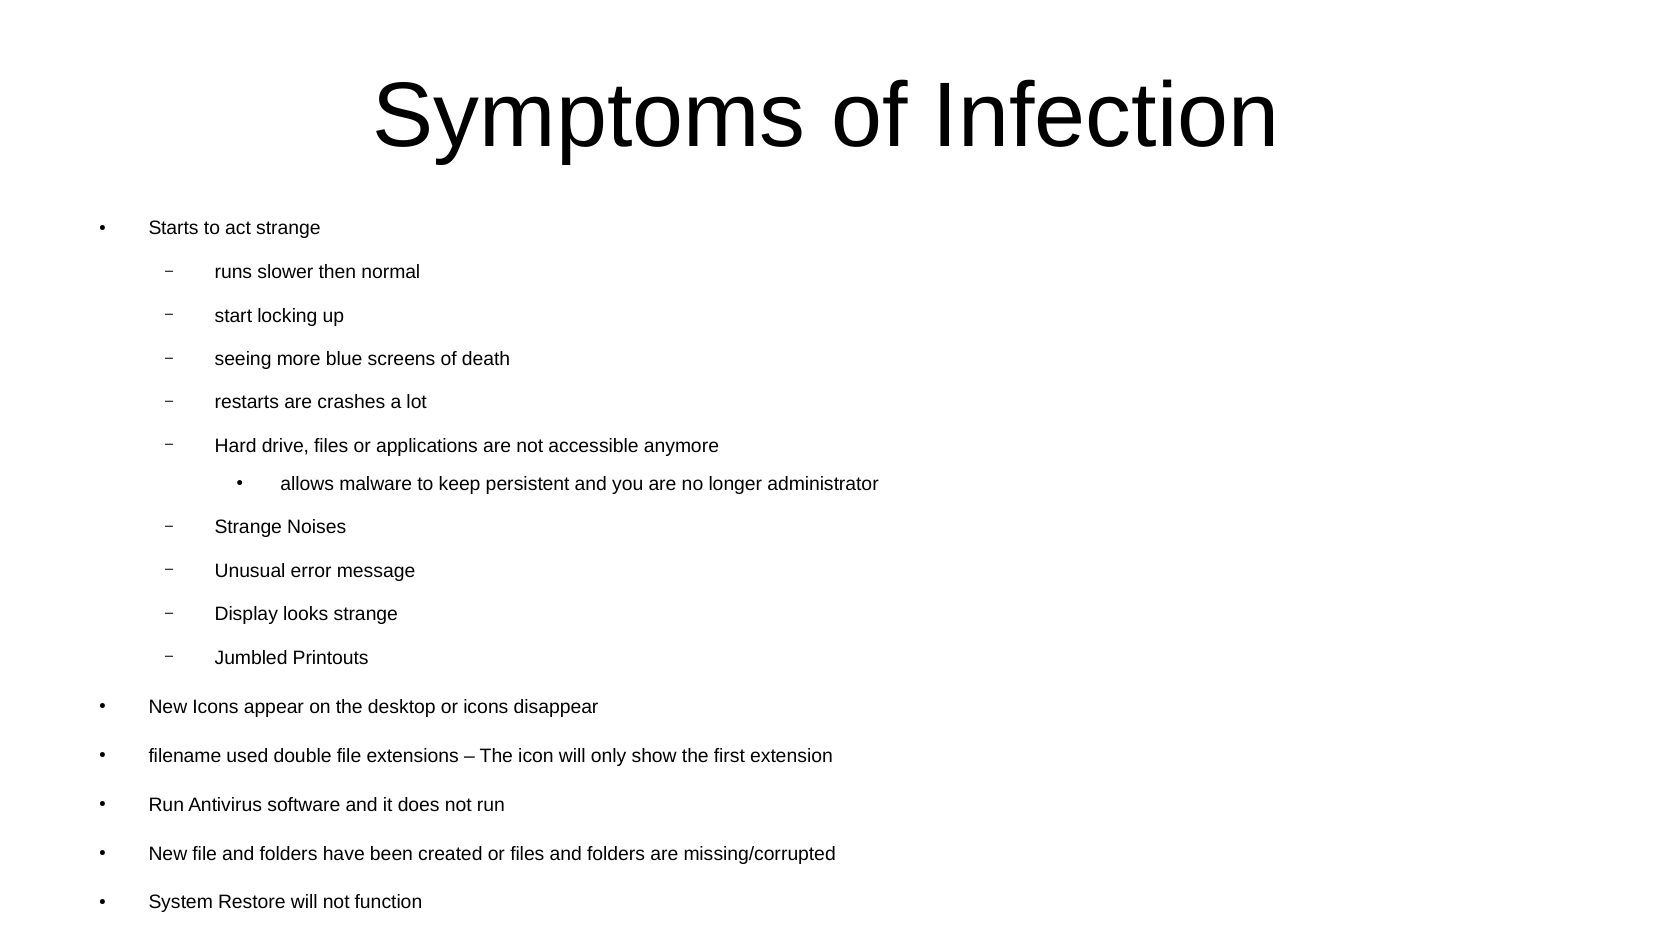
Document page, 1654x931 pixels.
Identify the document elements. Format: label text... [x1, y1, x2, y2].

title Symptoms of Infection [82, 37, 1571, 193]
list Starts to act strange runs slower then normal start locking up seeing more blue screens of death restarts are crashes a lot Hard drive, files or applications are not accessible anymore allows malware to keep persistent and you are no longer administrator Strange Noises Unusual error message Display looks strange Jumbled Printouts New Icons appear on the desktop or icons disappear filename used double file extensions – The icon will only show the first extension Run Antivirus software and it does not run New file and folders have been created or files and folders are missing/corrupted System Restore will not function [82, 217, 1636, 916]
